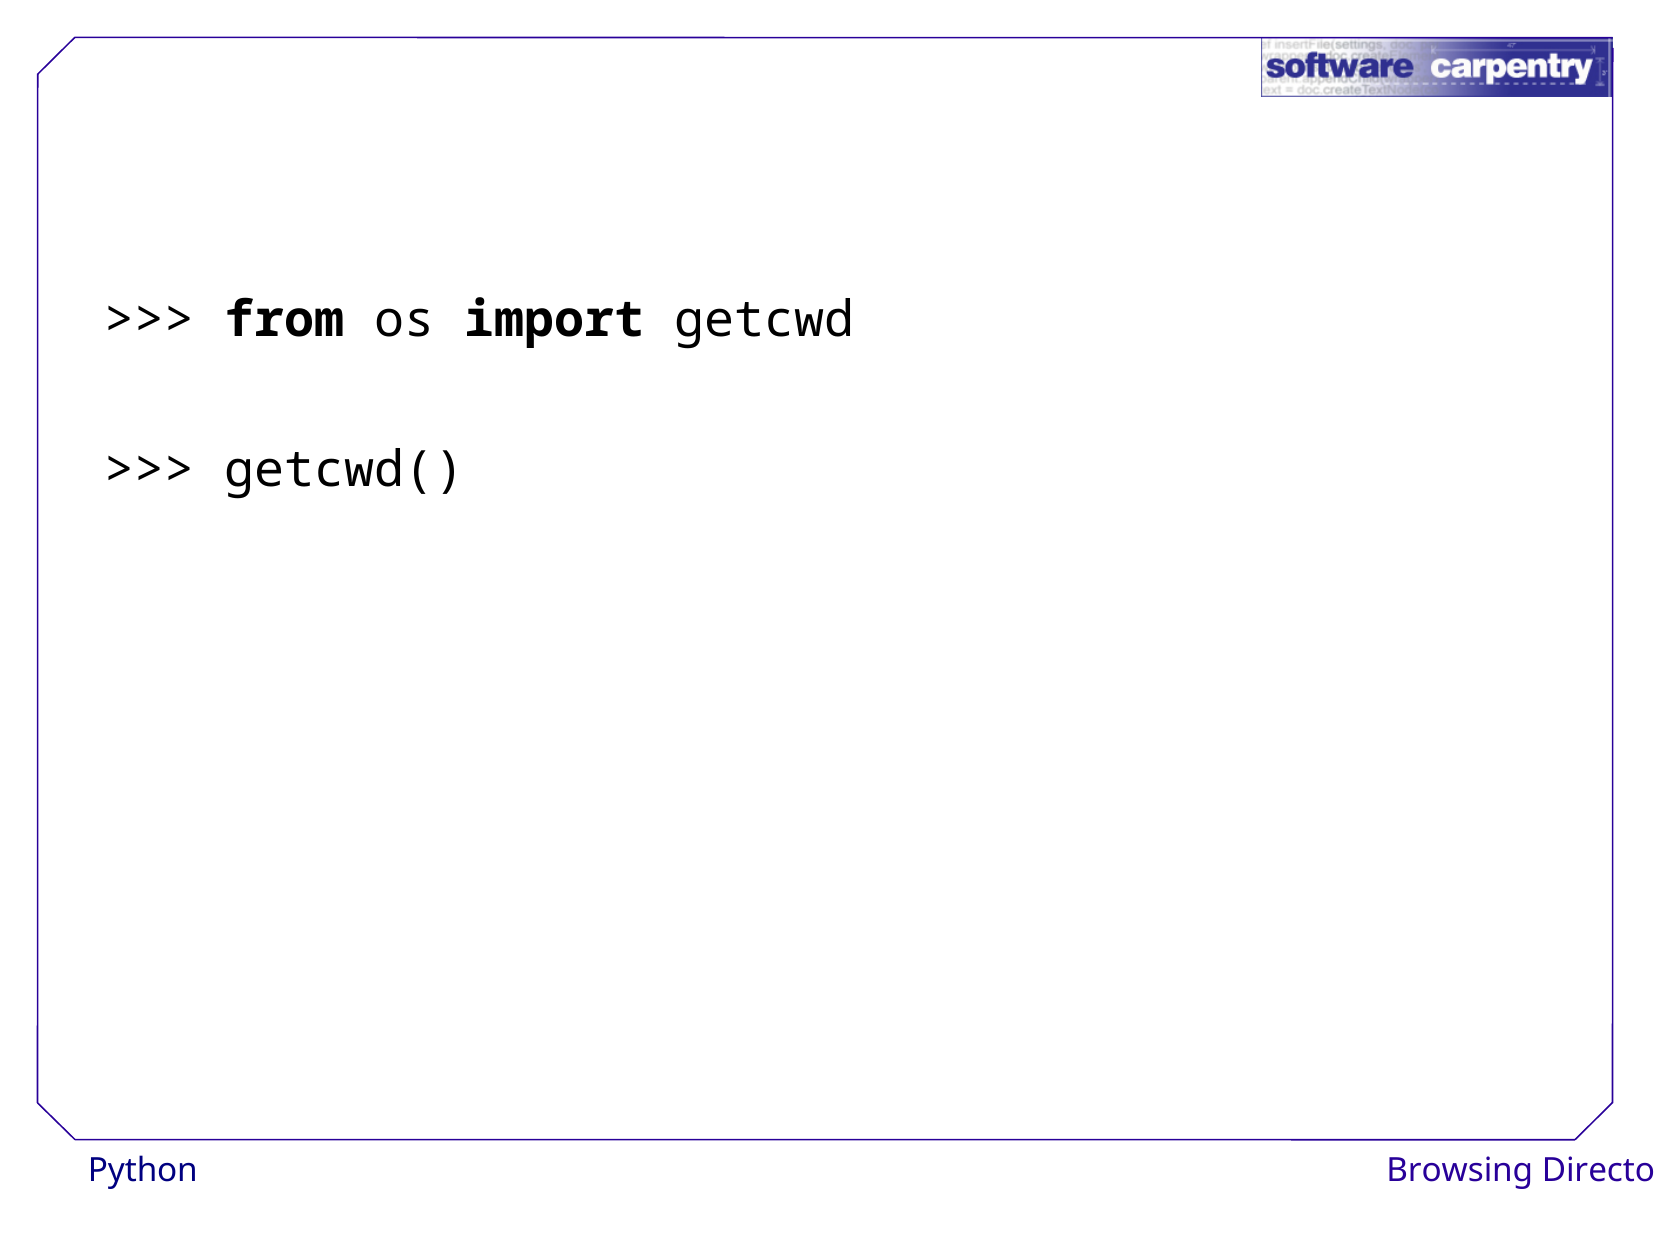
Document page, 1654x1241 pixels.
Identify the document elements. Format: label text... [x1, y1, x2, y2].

text_box >>> from os import getcwd >>> getcwd() [89, 128, 1512, 1037]
picture [1261, 39, 1613, 97]
